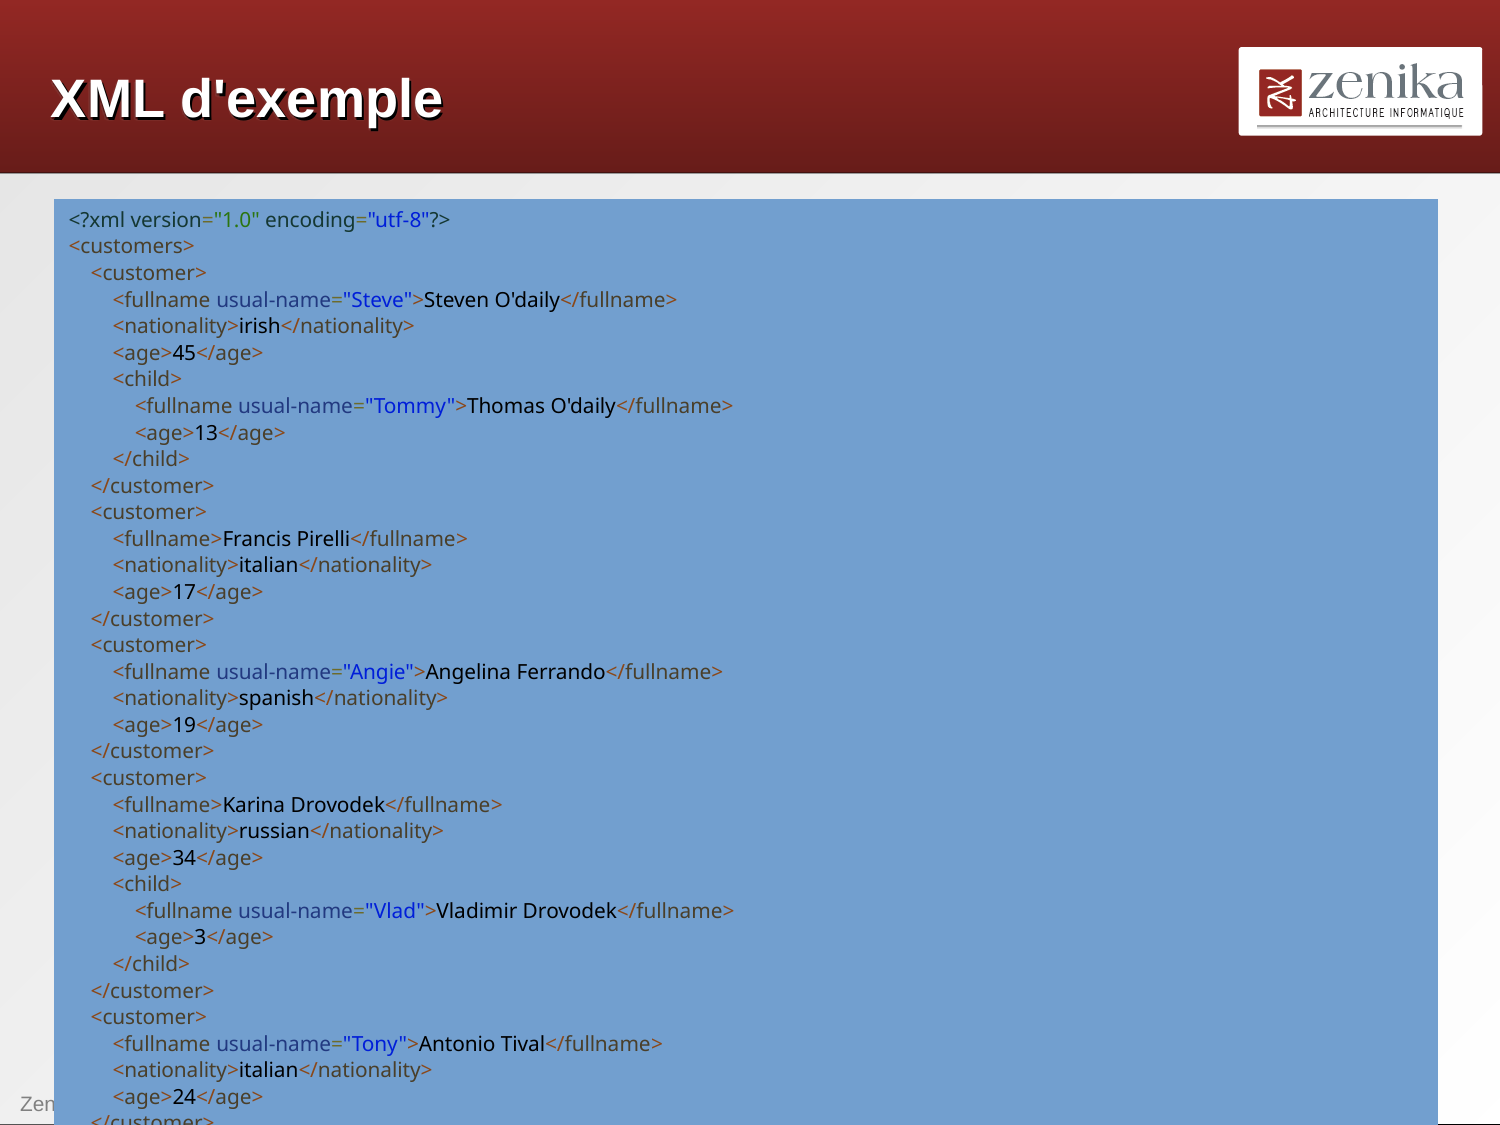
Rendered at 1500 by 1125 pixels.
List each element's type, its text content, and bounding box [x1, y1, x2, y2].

title XML d'exemple [50, 15, 1206, 180]
table_header <?xml version="1.0" encoding="utf-8"?> <customers> <customer> <fullname usual-name="Steve">Steven O'daily</fullname> <nationality>irish</nationality> <age>45</age> <child> <fullname usual-name="Tommy">Thomas O'daily</fullname> <age>13</age> </child> </customer> <customer> <fullname>Francis Pirelli</fullname> <nationality>italian</nationality> <age>17</age> </customer> <customer> <fullname usual-name="Angie">Angelina Ferrando</fullname> <nationality>spanish</nationality> <age>19</age> </customer> <customer> <fullname>Karina Drovodek</fullname> <nationality>russian</nationality> <age>34</age> <child> <fullname usual-name="Vlad">Vladimir Drovodek</fullname> <age>3</age> </child> </customer> <customer> <fullname usual-name="Tony">Antonio Tival</fullname> <nationality>italian</nationality> <age>24</age> </customer> </customers> [54, 199, 1438, 1125]
